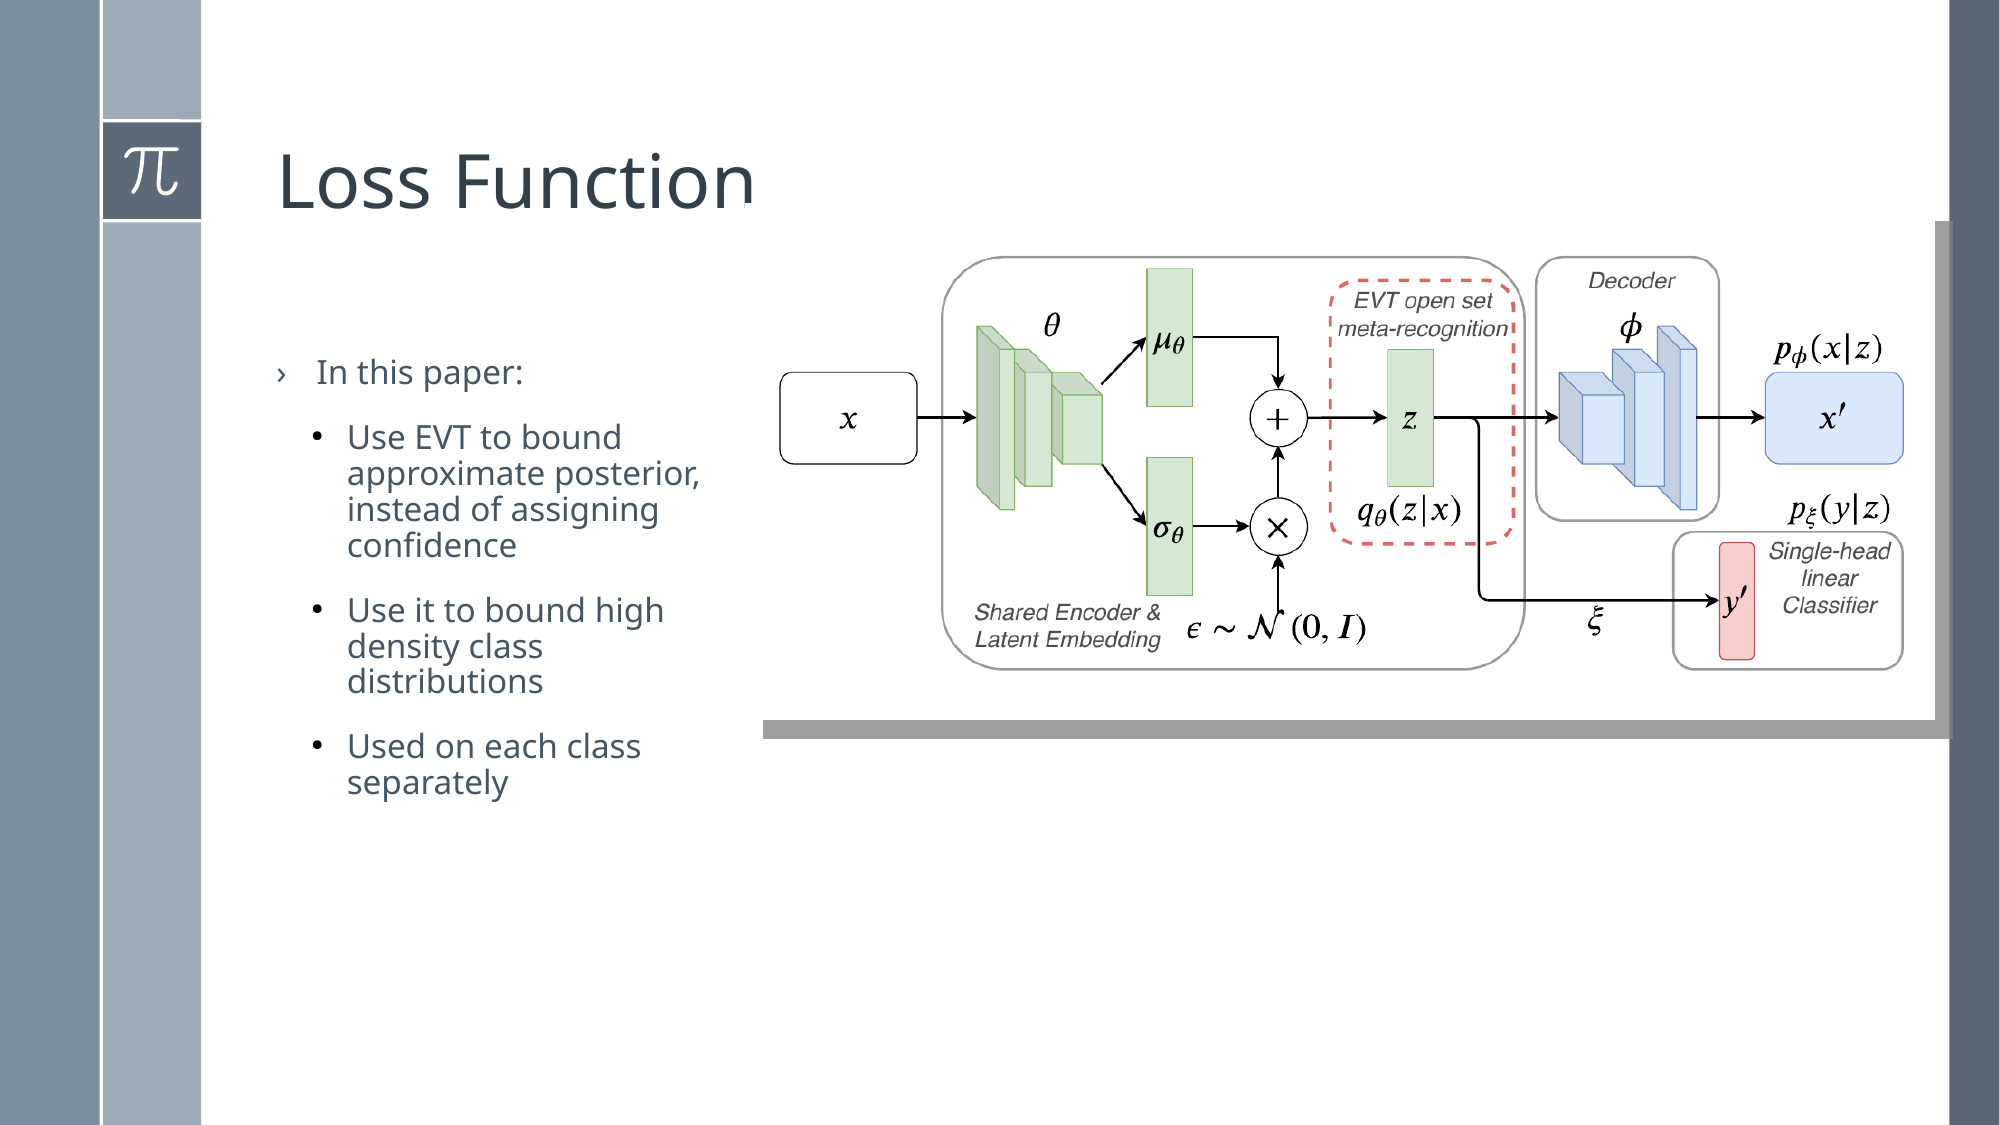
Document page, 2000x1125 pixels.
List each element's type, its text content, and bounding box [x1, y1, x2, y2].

text_box Loss Function [261, 29, 1867, 233]
text_box In this paper: Use EVT to bound approximate posterior, instead of assigning confidence Use it to bound high density class distributions Used on each class separately [261, 262, 746, 1013]
picture [745, 203, 1936, 721]
